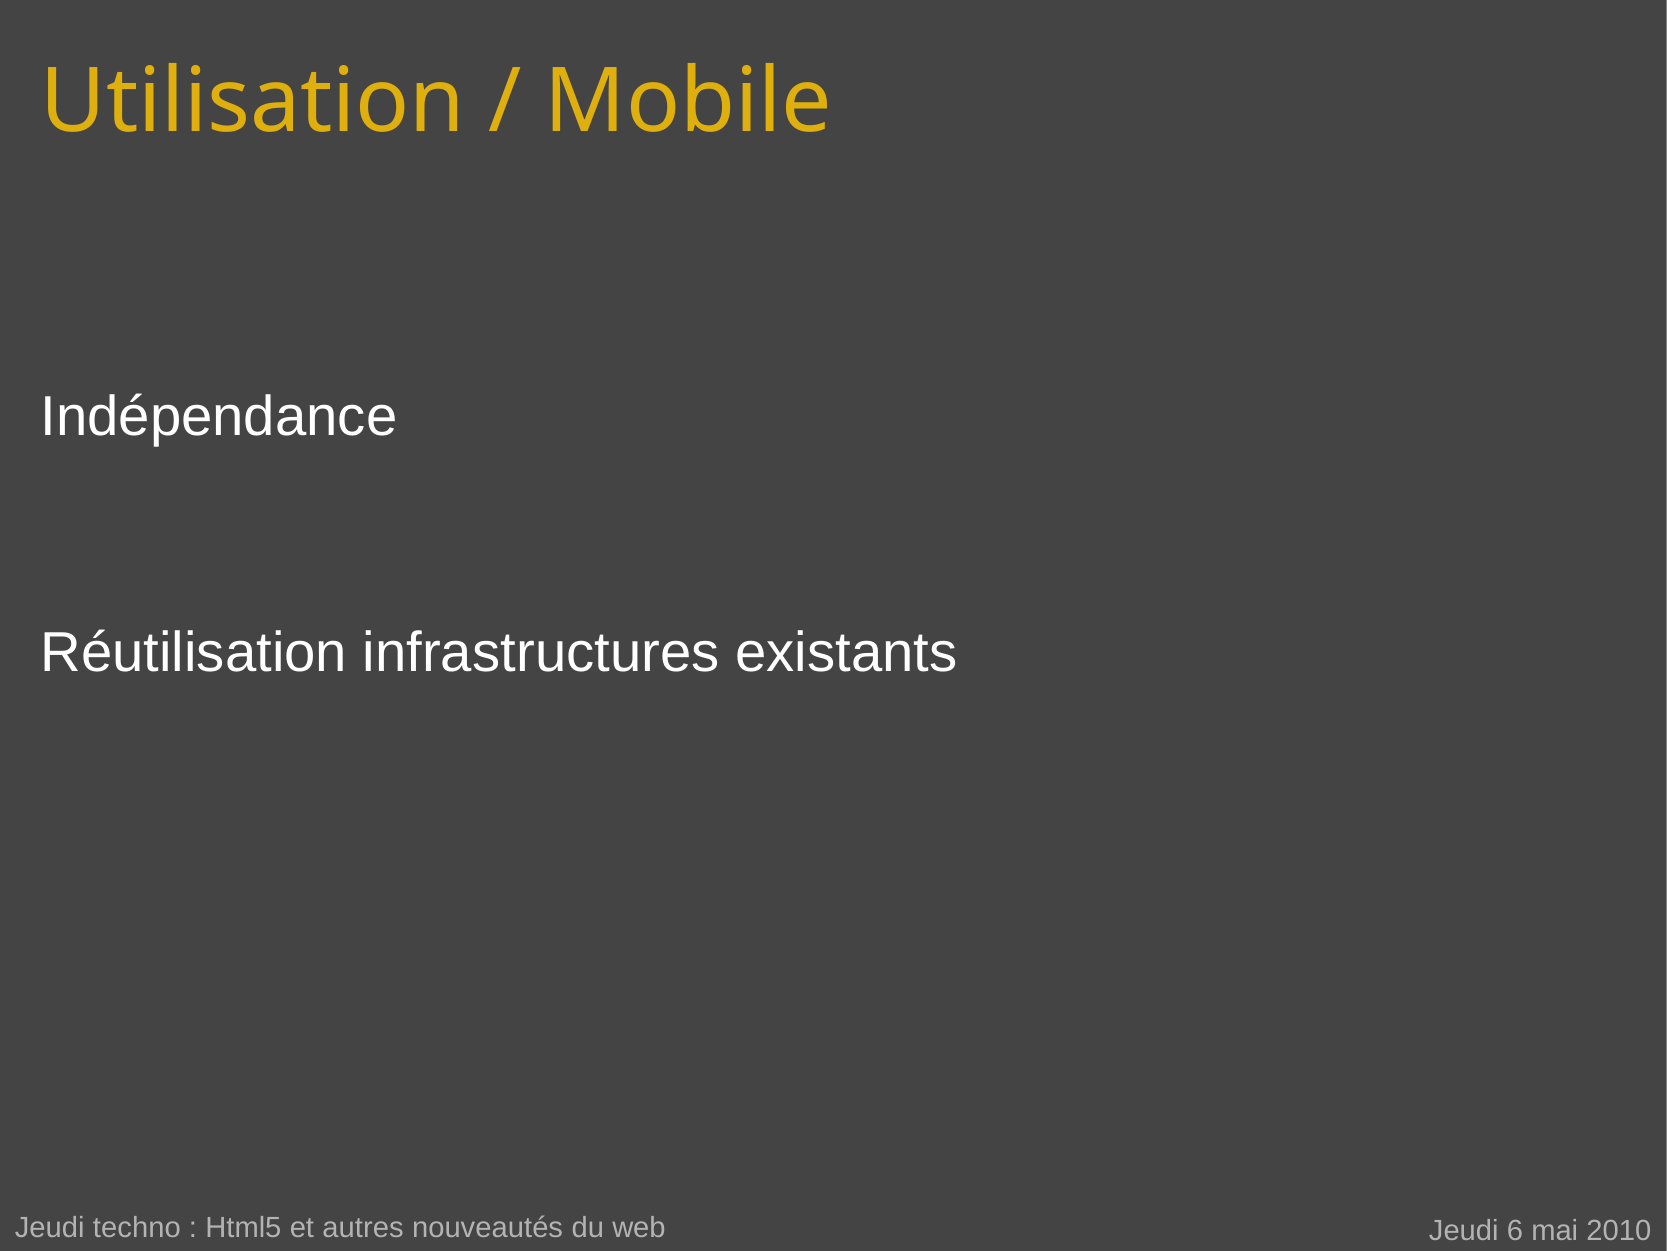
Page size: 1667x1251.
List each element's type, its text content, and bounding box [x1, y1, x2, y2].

title Utilisation / Mobile [40, 50, 1626, 200]
picture [0, 0, 1667, 1251]
list Indépendance Réutilisation infrastructures existants [40, 300, 1627, 1201]
